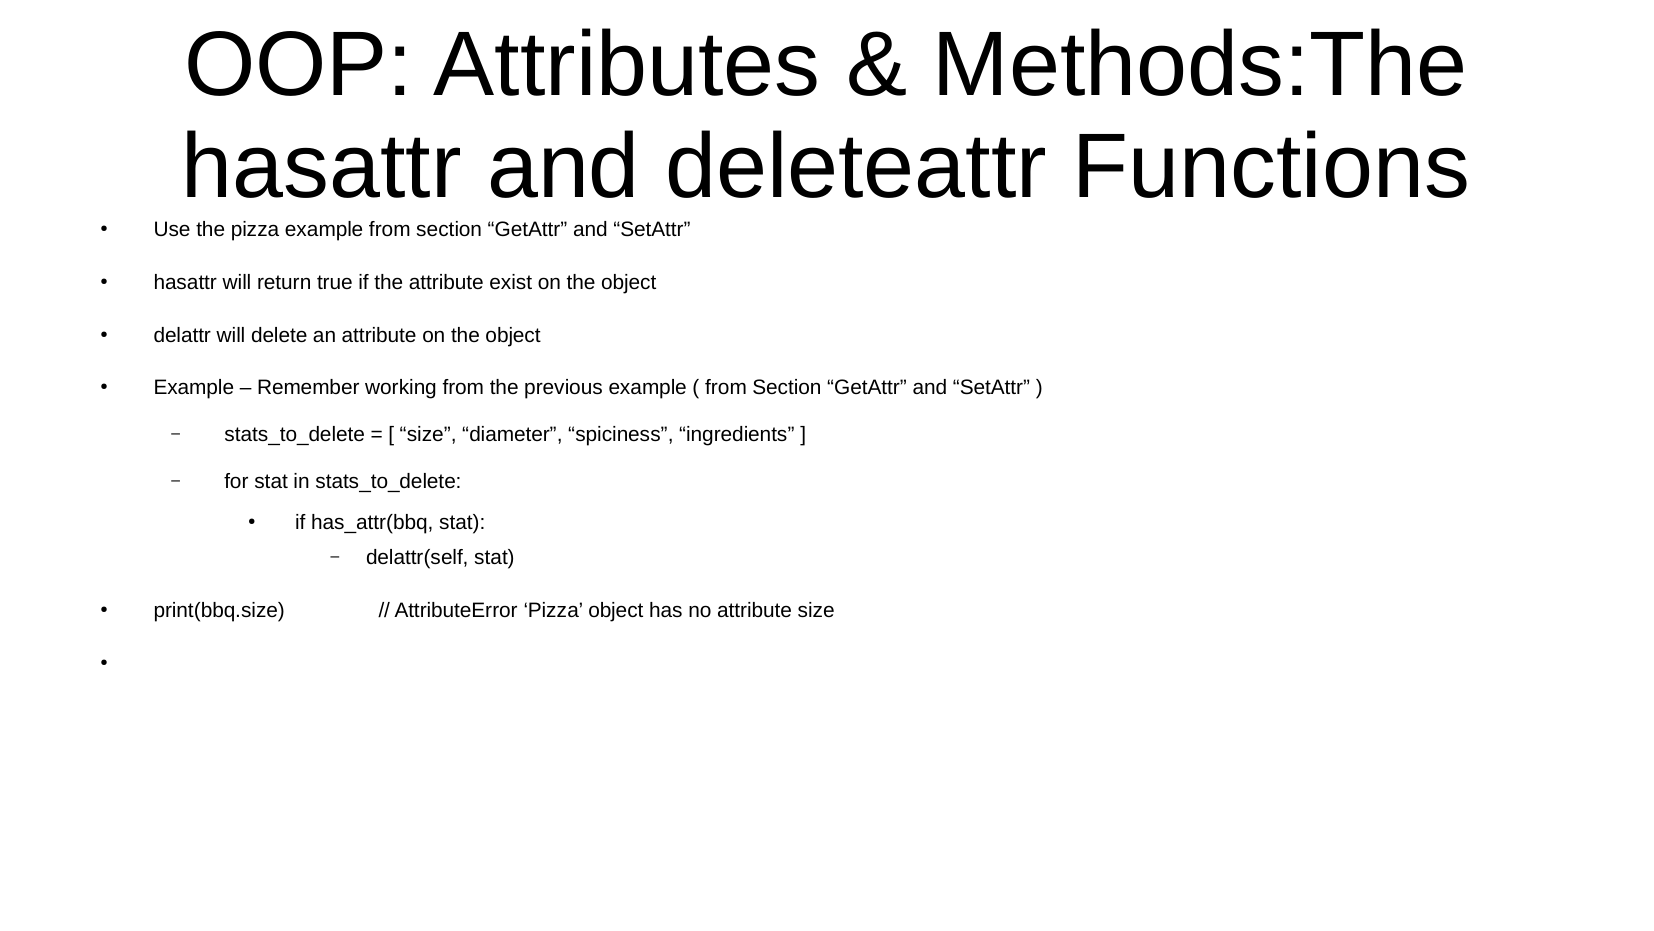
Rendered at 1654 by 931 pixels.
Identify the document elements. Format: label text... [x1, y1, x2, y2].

list Use the pizza example from section “GetAttr” and “SetAttr” hasattr will return true if the attribute exist on the object delattr will delete an attribute on the object Example – Remember working from the previous example ( from Section “GetAttr” and “SetAttr” ) stats_to_delete = [ “size”, “diameter”, “spiciness”, “ingredients” ] for stat in stats_to_delete: if has_attr(bbq, stat): delattr(self, stat) print(bbq.size) // AttributeError ‘Pizza’ object has no attribute size [82, 217, 1636, 916]
title OOP: Attributes & Methods:The hasattr and deleteattr Functions [82, 12, 1571, 217]
